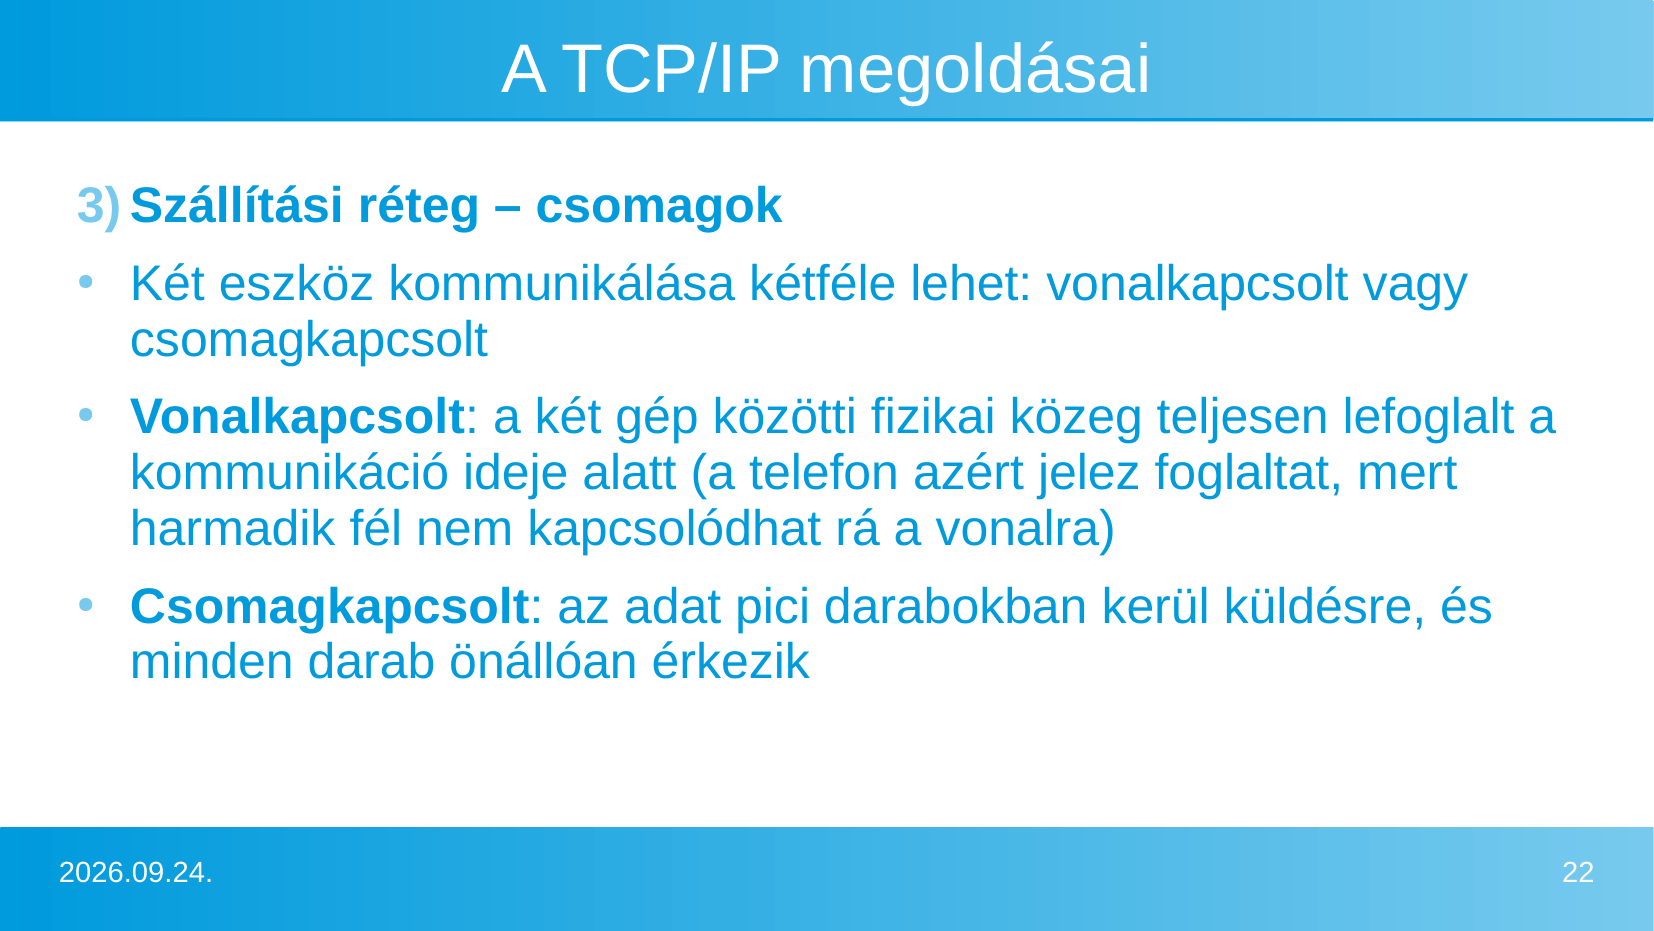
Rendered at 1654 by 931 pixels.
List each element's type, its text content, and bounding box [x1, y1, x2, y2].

title A TCP/IP megoldásai [59, 29, 1595, 108]
list Szállítási réteg – csomagok Két eszköz kommunikálása kétféle lehet: vonalkapcsolt vagy csomagkapcsolt Vonalkapcsolt: a két gép közötti fizikai közeg teljesen lefoglalt a kommunikáció ideje alatt (a telefon azért jelez foglaltat, mert harmadik fél nem kapcsolódhat rá a vonalra) Csomagkapcsolt: az adat pici darabokban kerül küldésre, és minden darab önállóan érkezik [59, 177, 1595, 768]
